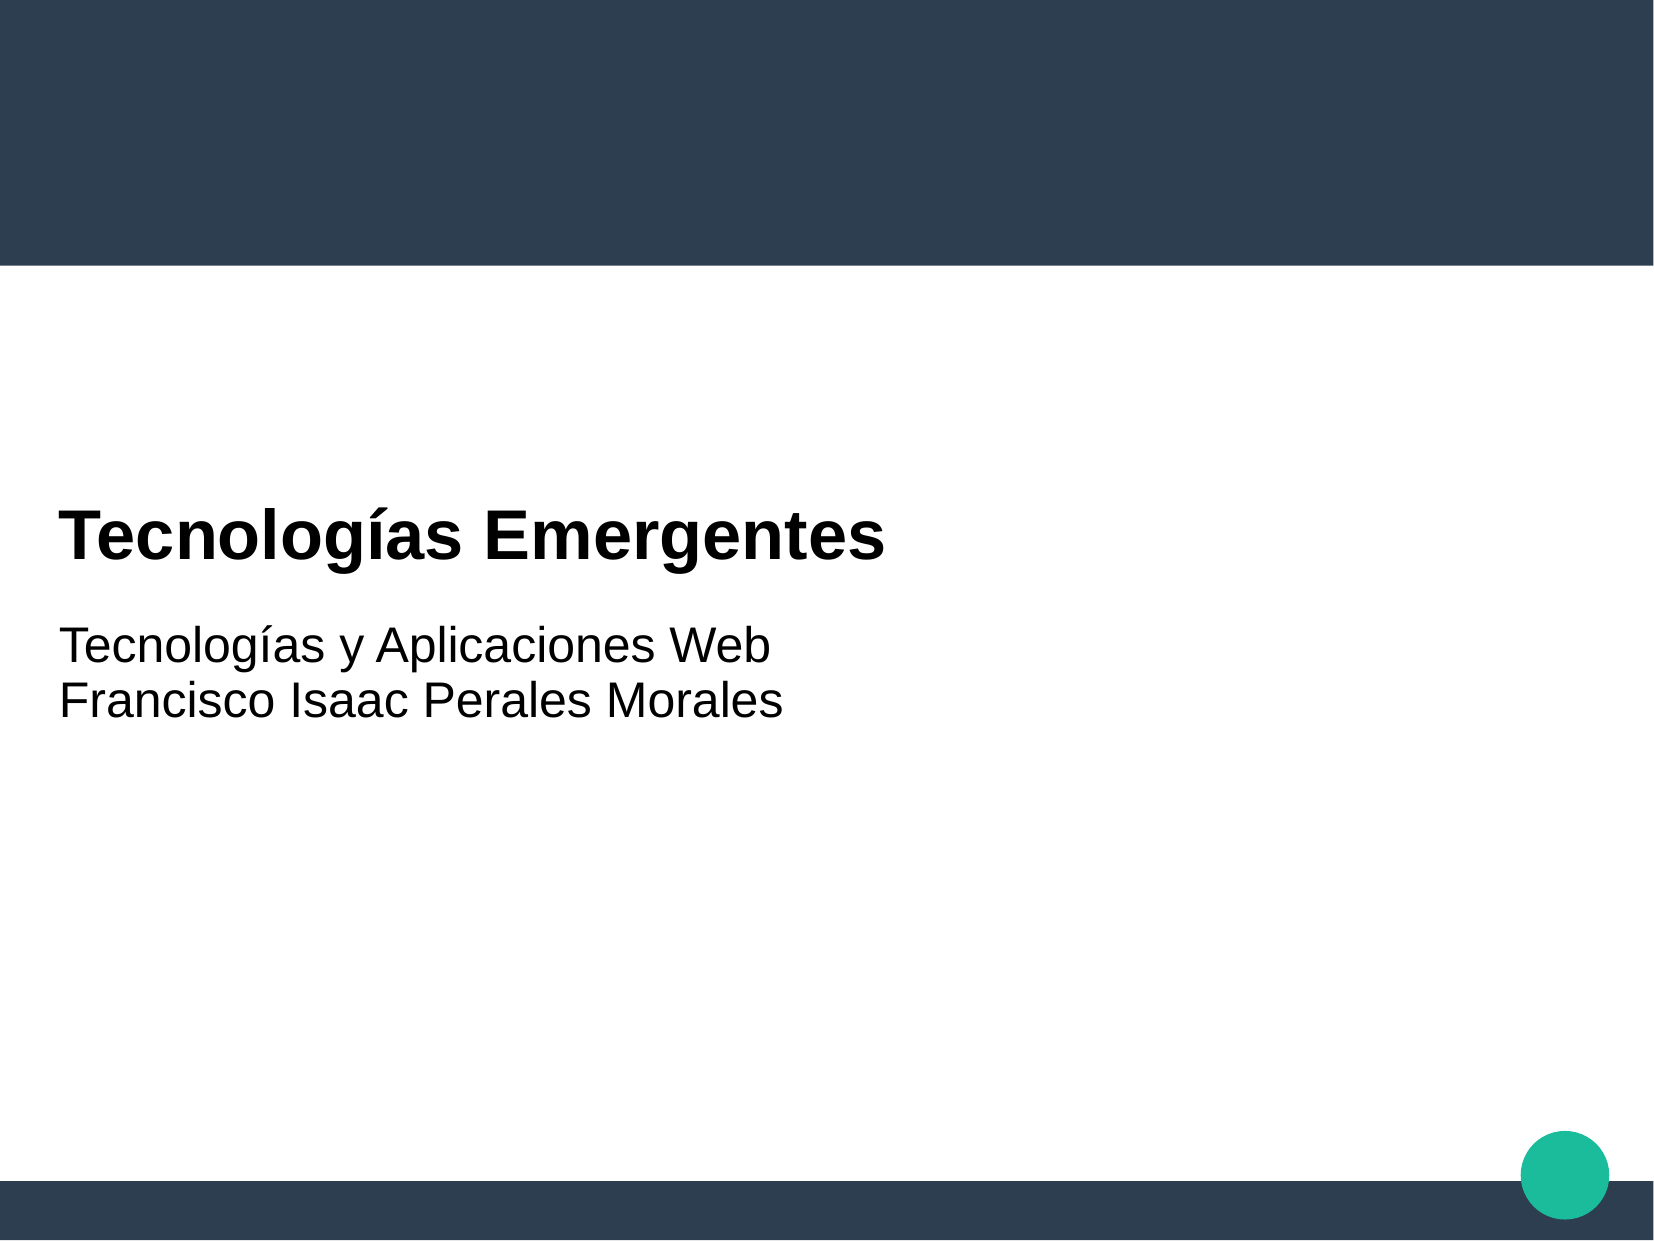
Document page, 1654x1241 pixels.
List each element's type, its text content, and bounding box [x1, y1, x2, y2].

title Tecnologías Emergentes Tecnologías y Aplicaciones Web Francisco Isaac Perales Morales [59, 496, 1595, 654]
